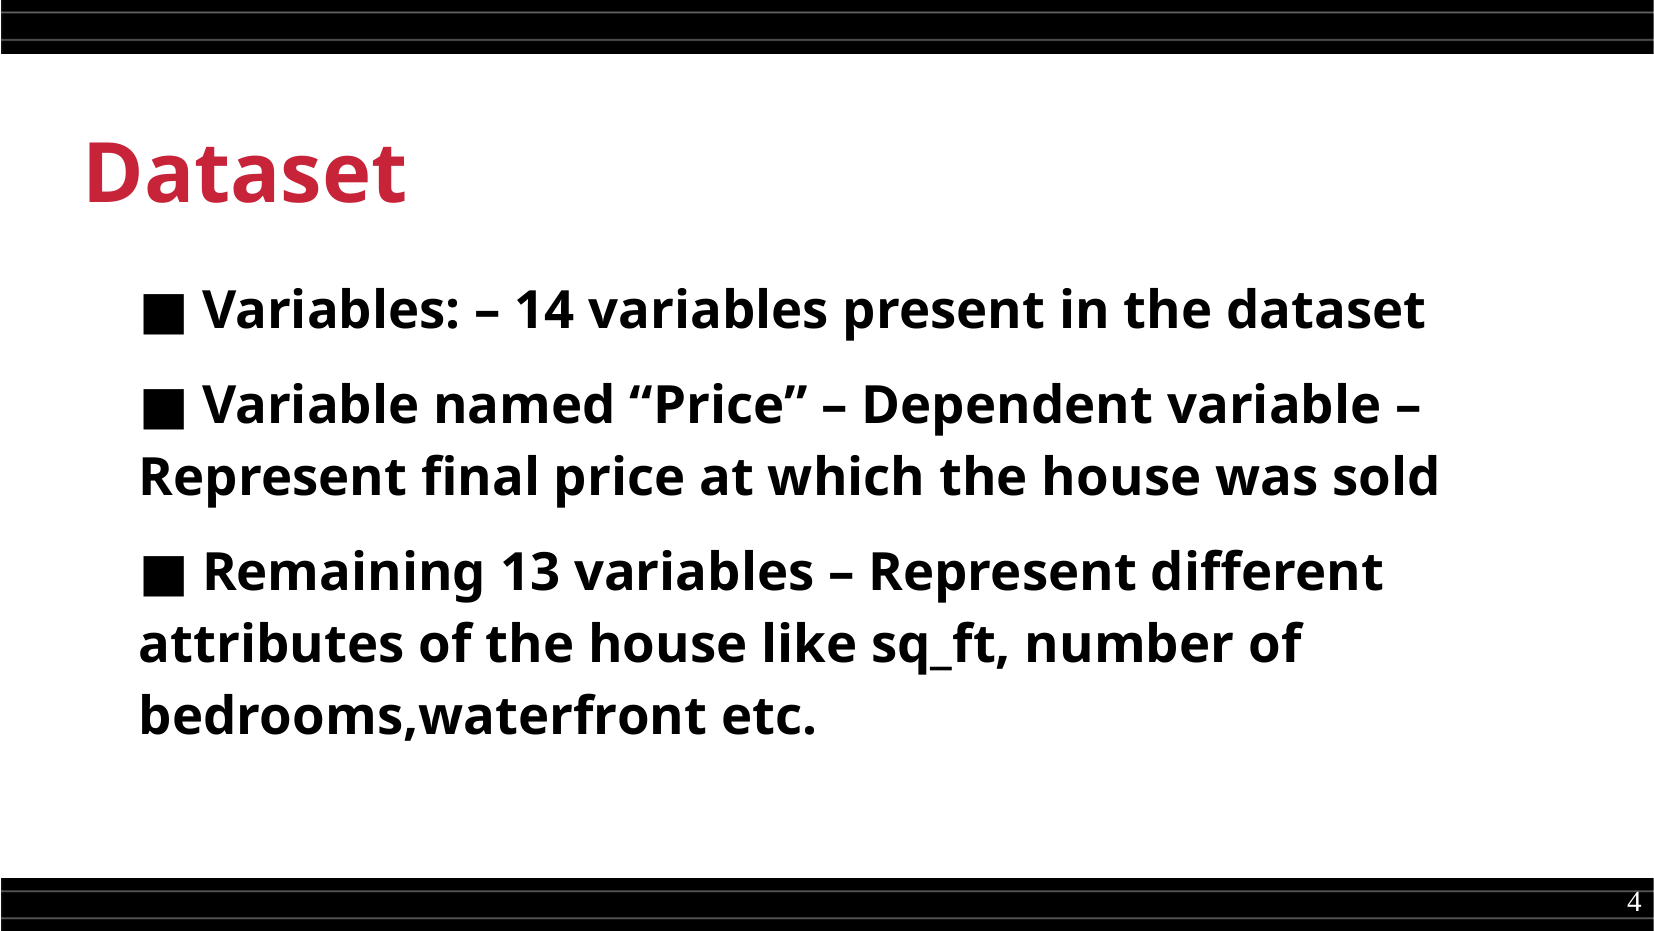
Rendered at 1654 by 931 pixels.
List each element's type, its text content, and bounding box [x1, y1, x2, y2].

title Dataset [82, 92, 1571, 249]
list ■ Variables: – 14 variables present in the dataset ■ Variable named “Price” – Dependent variable – Represent final price at which the house was sold ■ Remaining 13 variables – Represent different attributes of the house like sq_ft, number of bedrooms,waterfront etc. [82, 271, 1571, 758]
picture [1, 0, 1654, 54]
picture [1, 878, 1654, 931]
